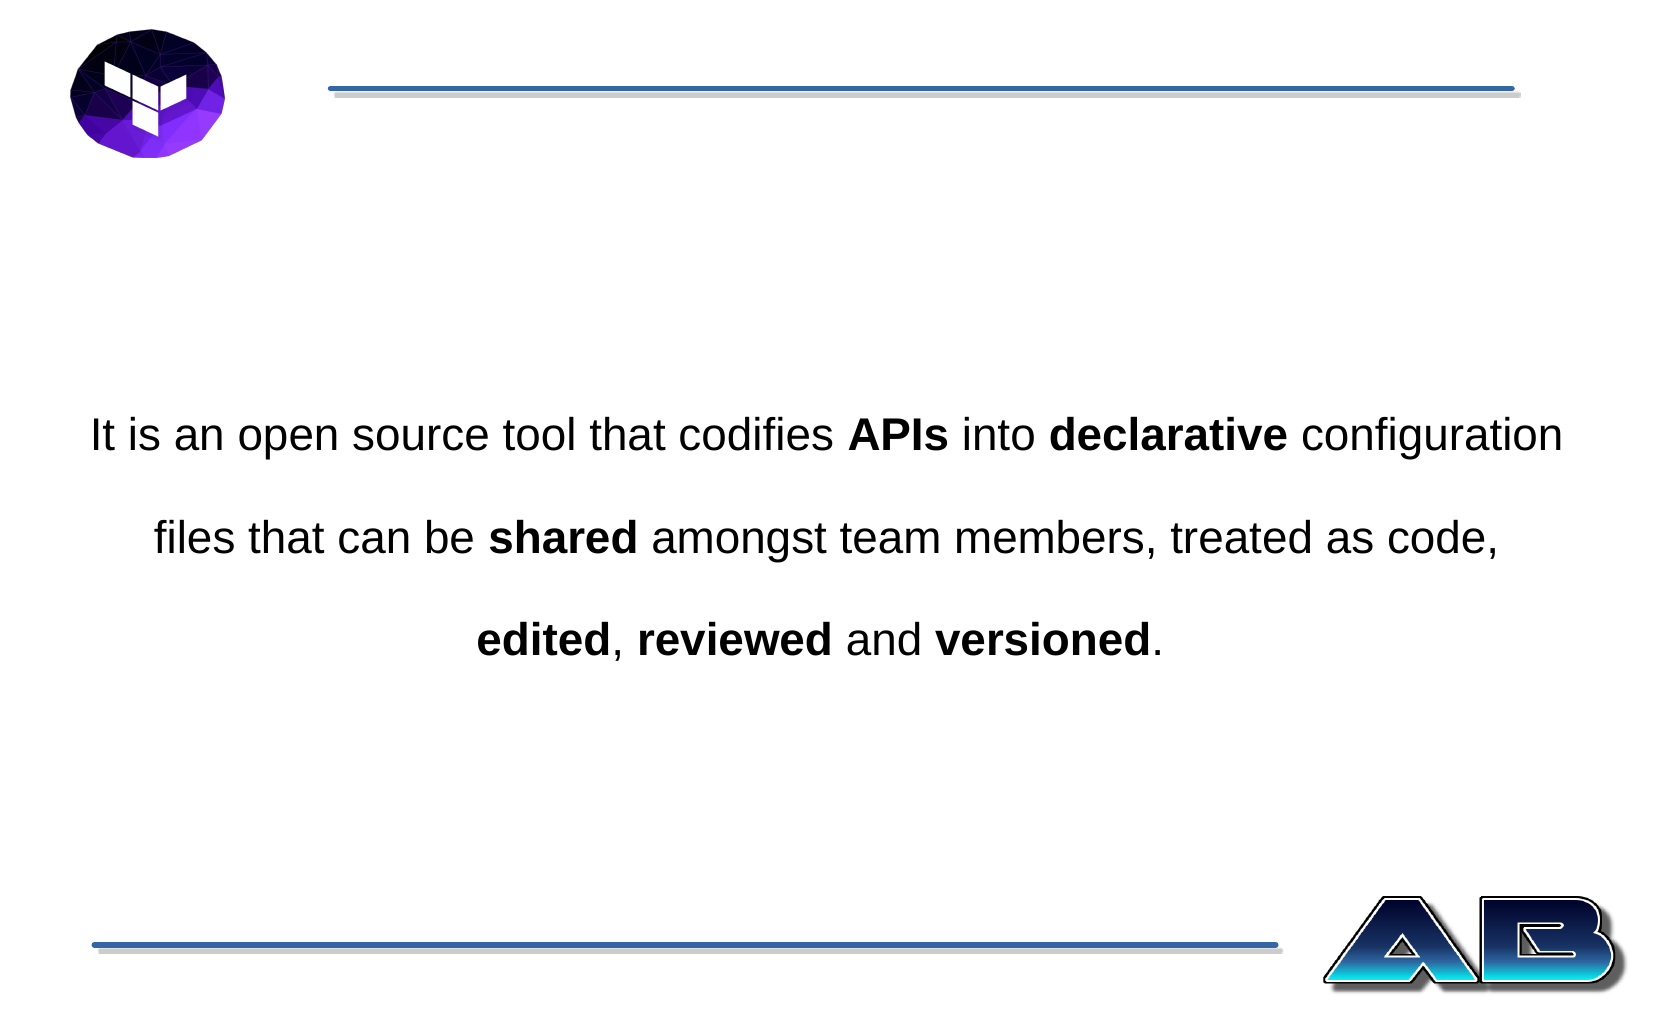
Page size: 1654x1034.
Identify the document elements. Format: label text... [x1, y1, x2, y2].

picture [70, 29, 225, 158]
picture [1322, 896, 1630, 996]
subtitle It is an open source tool that codifies APIs into declarative configuration files that can be shared amongst team members, treated as code, edited, reviewed and versioned. [82, 39, 1571, 985]
